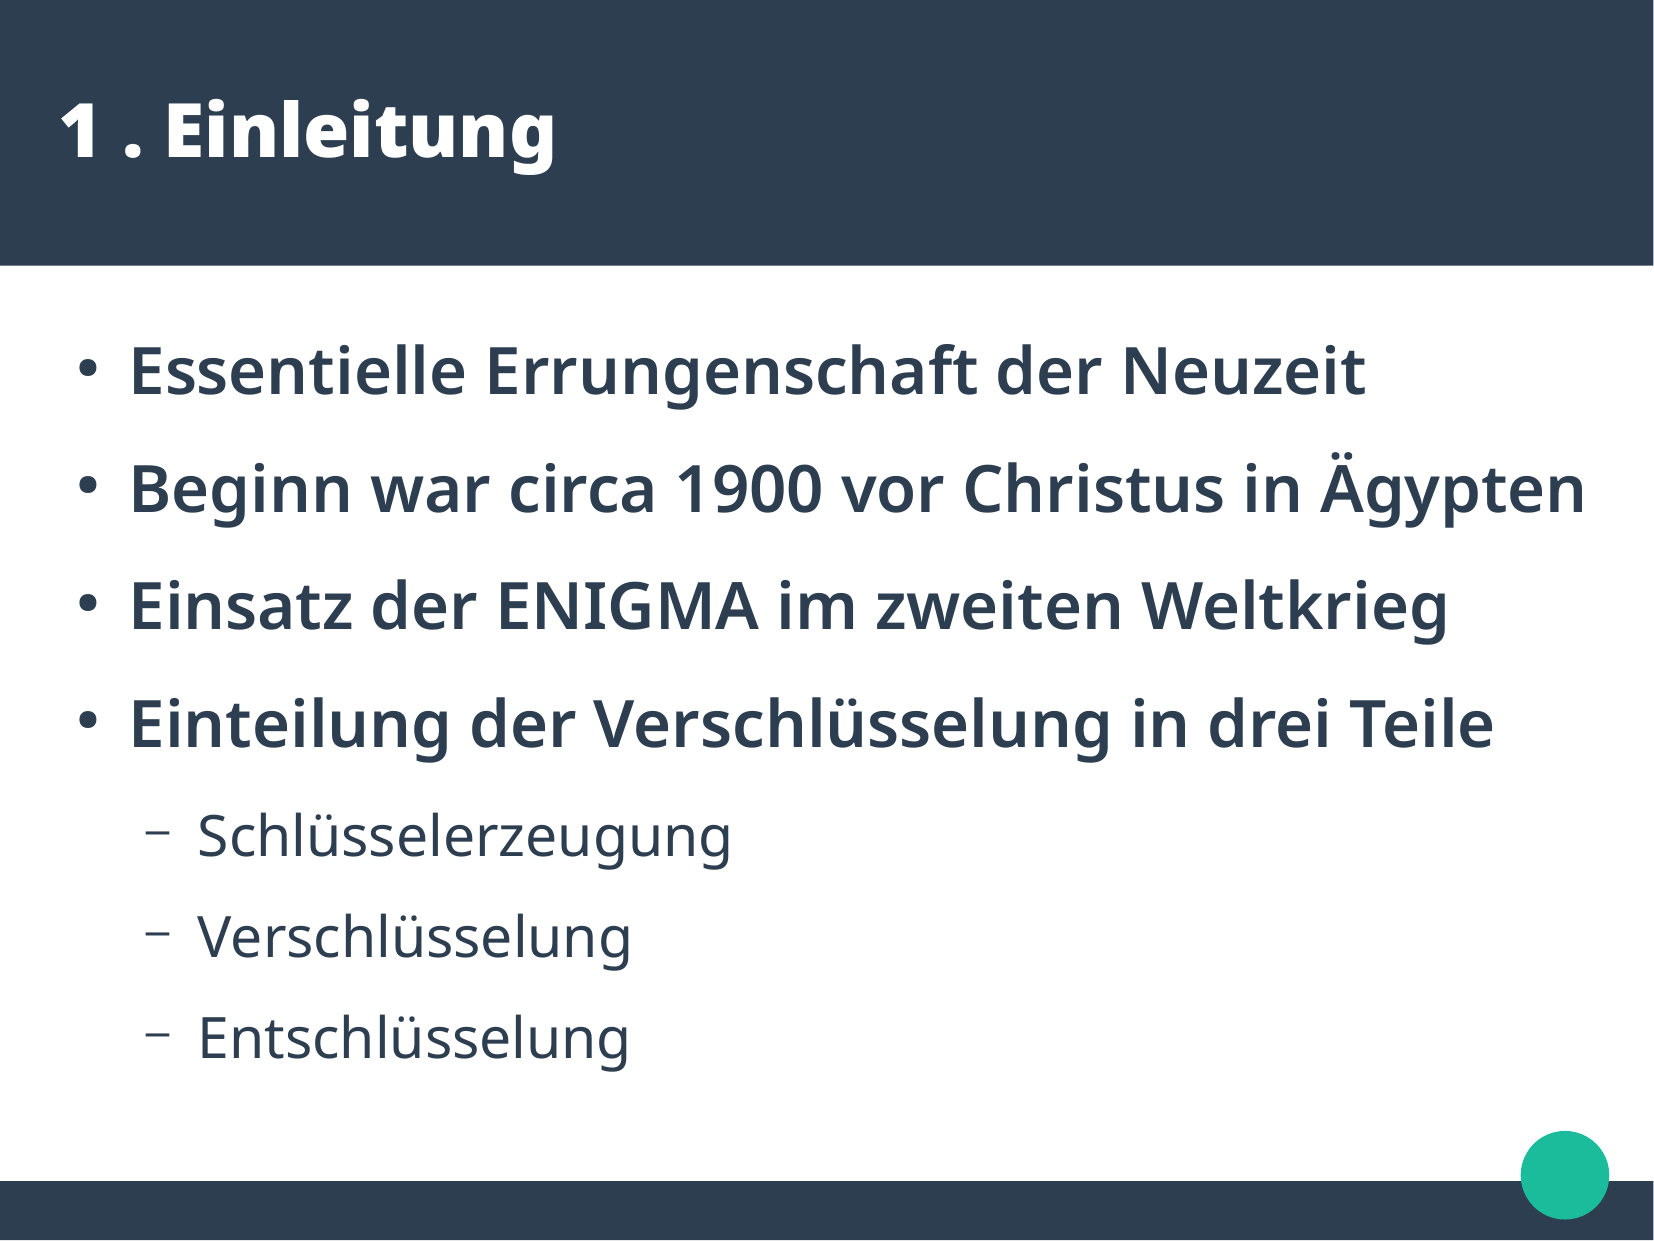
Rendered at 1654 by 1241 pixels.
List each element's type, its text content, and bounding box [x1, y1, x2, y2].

list Essentielle Errungenschaft der Neuzeit Beginn war circa 1900 vor Christus in Ägypten Einsatz der ENIGMA im zweiten Weltkrieg Einteilung der Verschlüsselung in drei Teile Schlüsselerzeugung Verschlüsselung Entschlüsselung [59, 324, 1595, 1152]
title 1 . Einleitung [59, 49, 1595, 207]
